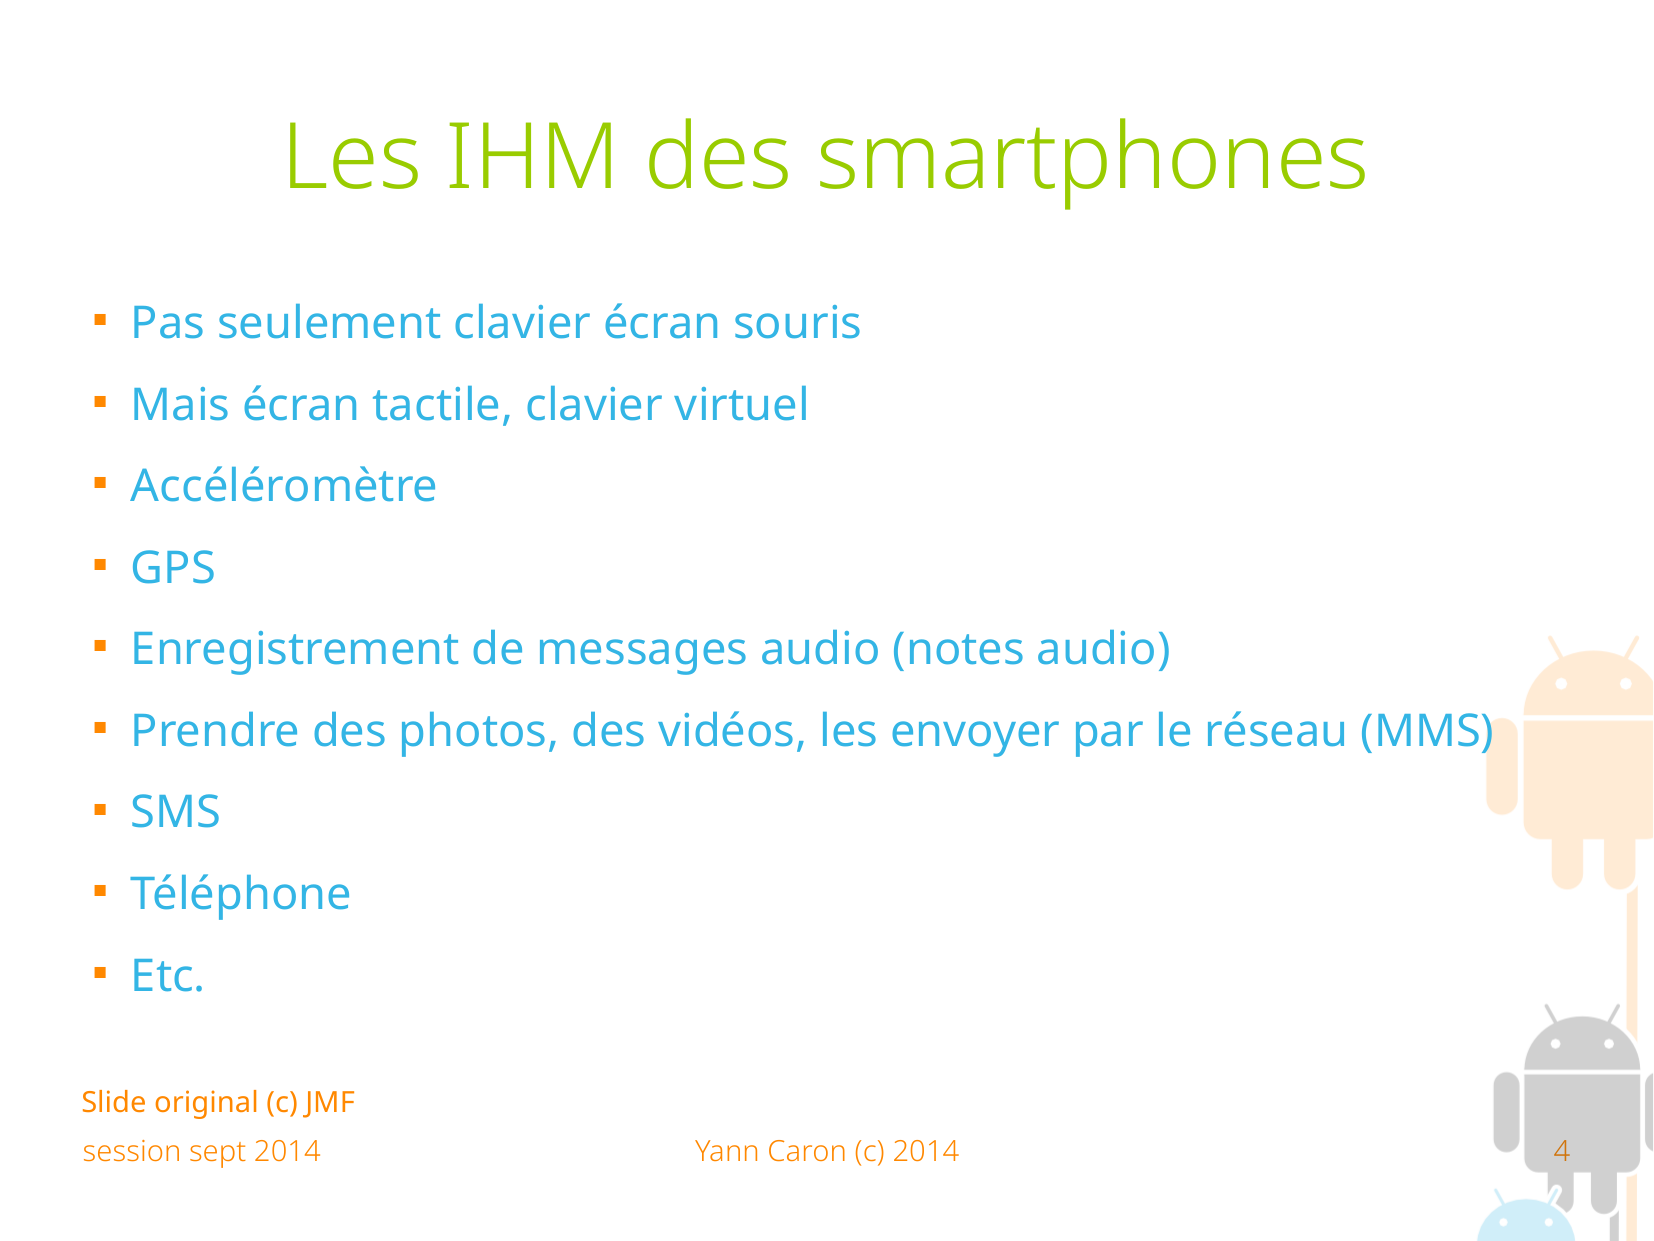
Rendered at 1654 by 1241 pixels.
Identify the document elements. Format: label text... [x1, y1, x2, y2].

list Pas seulement clavier écran souris Mais écran tactile, clavier virtuel Accéléromètre GPS Enregistrement de messages audio (notes audio) Prendre des photos, des vidéos, les envoyer par le réseau (MMS) SMS Téléphone Etc. [82, 290, 1571, 1010]
text_box Slide original (c) JMF [66, 1073, 379, 1123]
picture [240, 423, 1654, 1241]
title Les IHM des smartphones [82, 49, 1571, 257]
